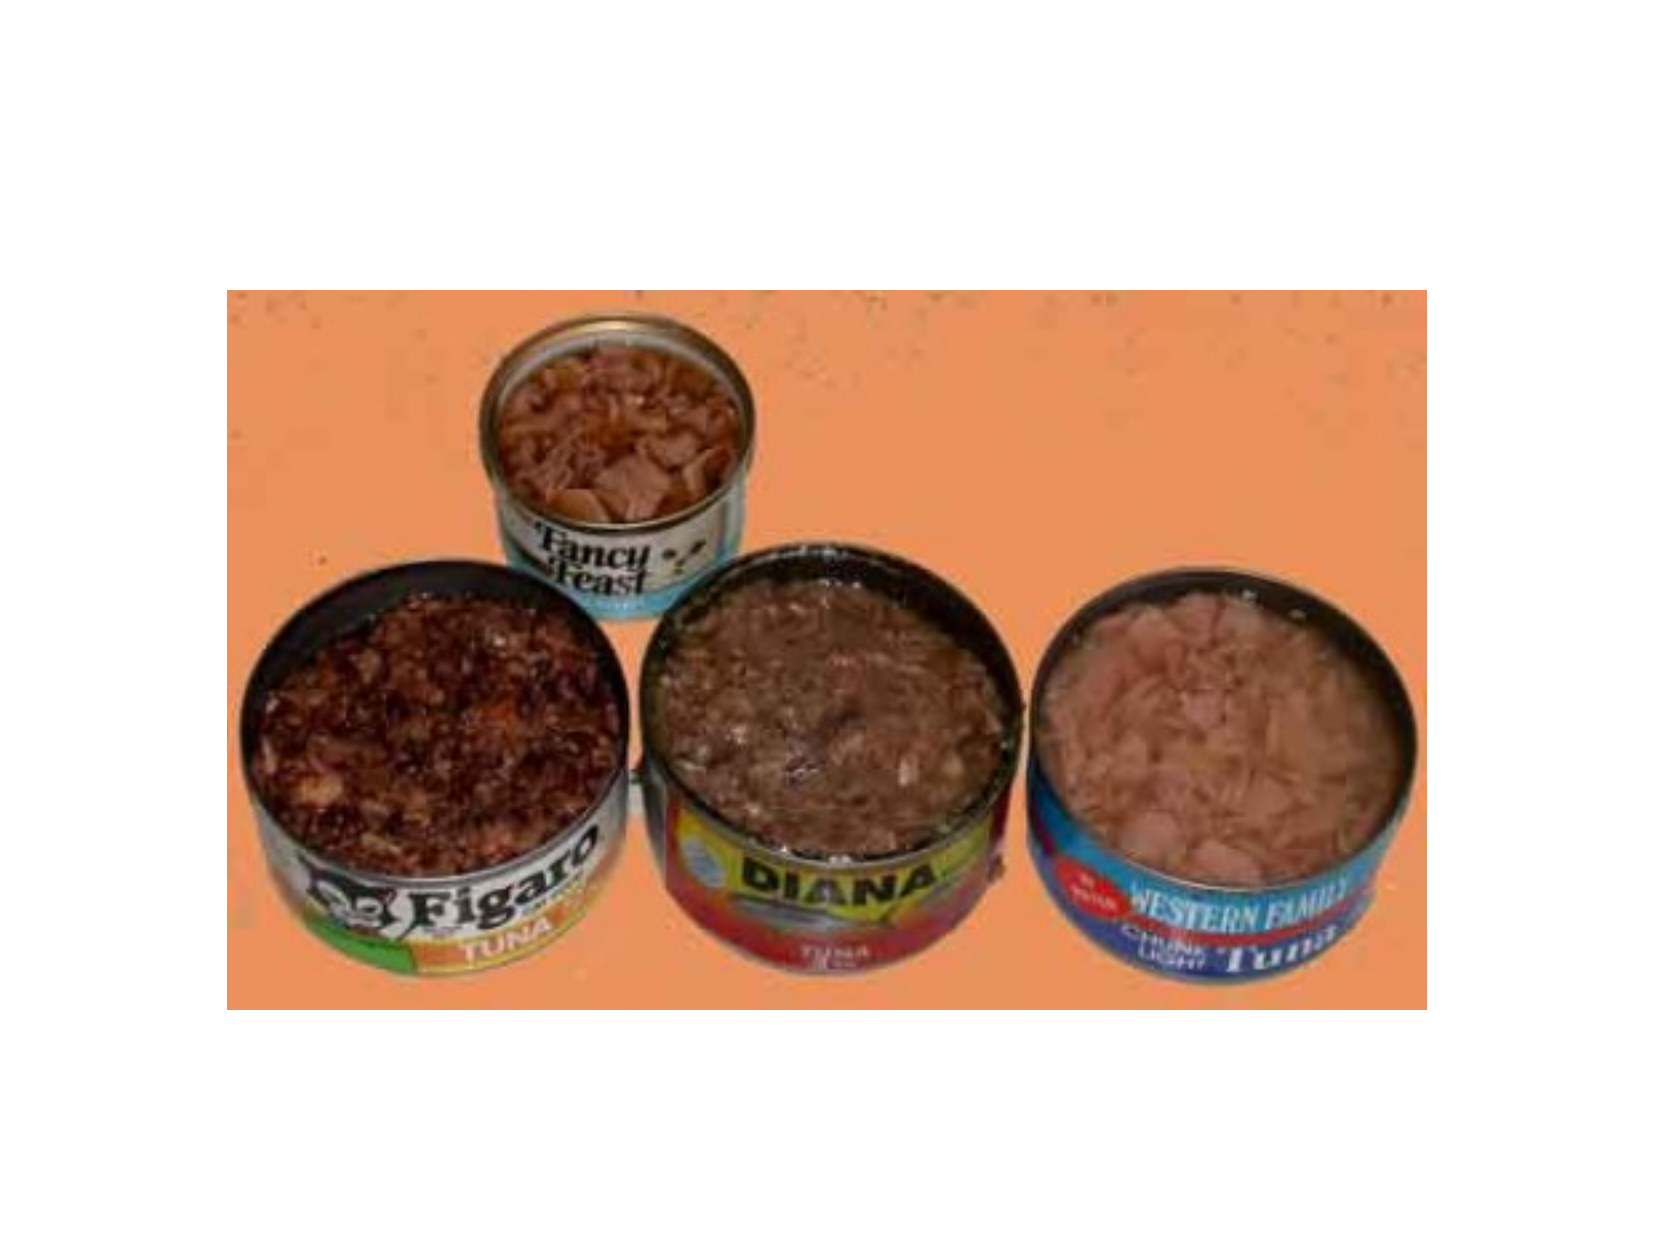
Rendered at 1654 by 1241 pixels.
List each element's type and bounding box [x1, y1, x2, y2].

picture [227, 290, 1427, 1010]
